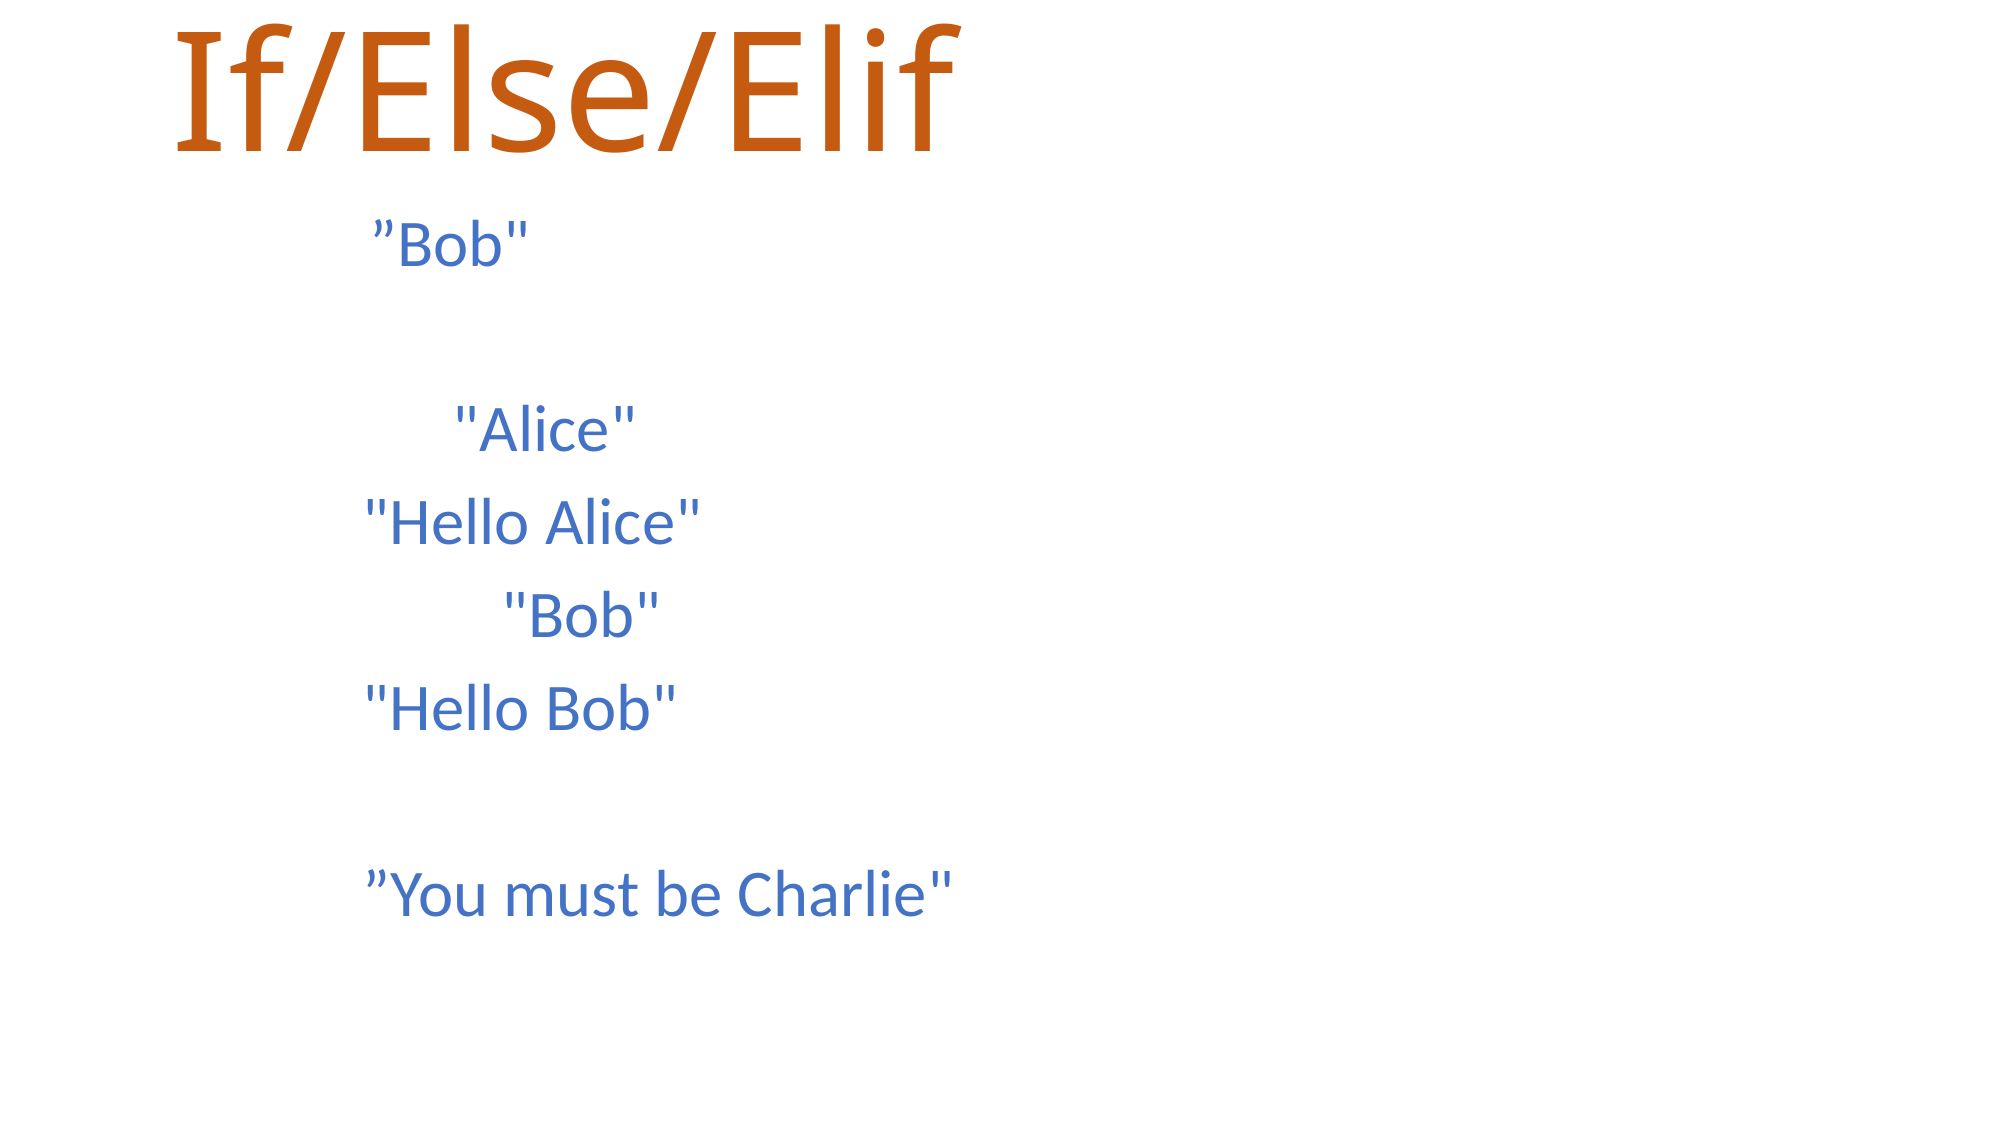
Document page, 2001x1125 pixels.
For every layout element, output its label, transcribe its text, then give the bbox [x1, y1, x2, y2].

list If/Else/Elif name = ”Bob" if name == "Alice": print("Hello Alice") elif name == "Bob": print("Hello Bob") else: print(”You must be Charlie") [137, 0, 1863, 1014]
